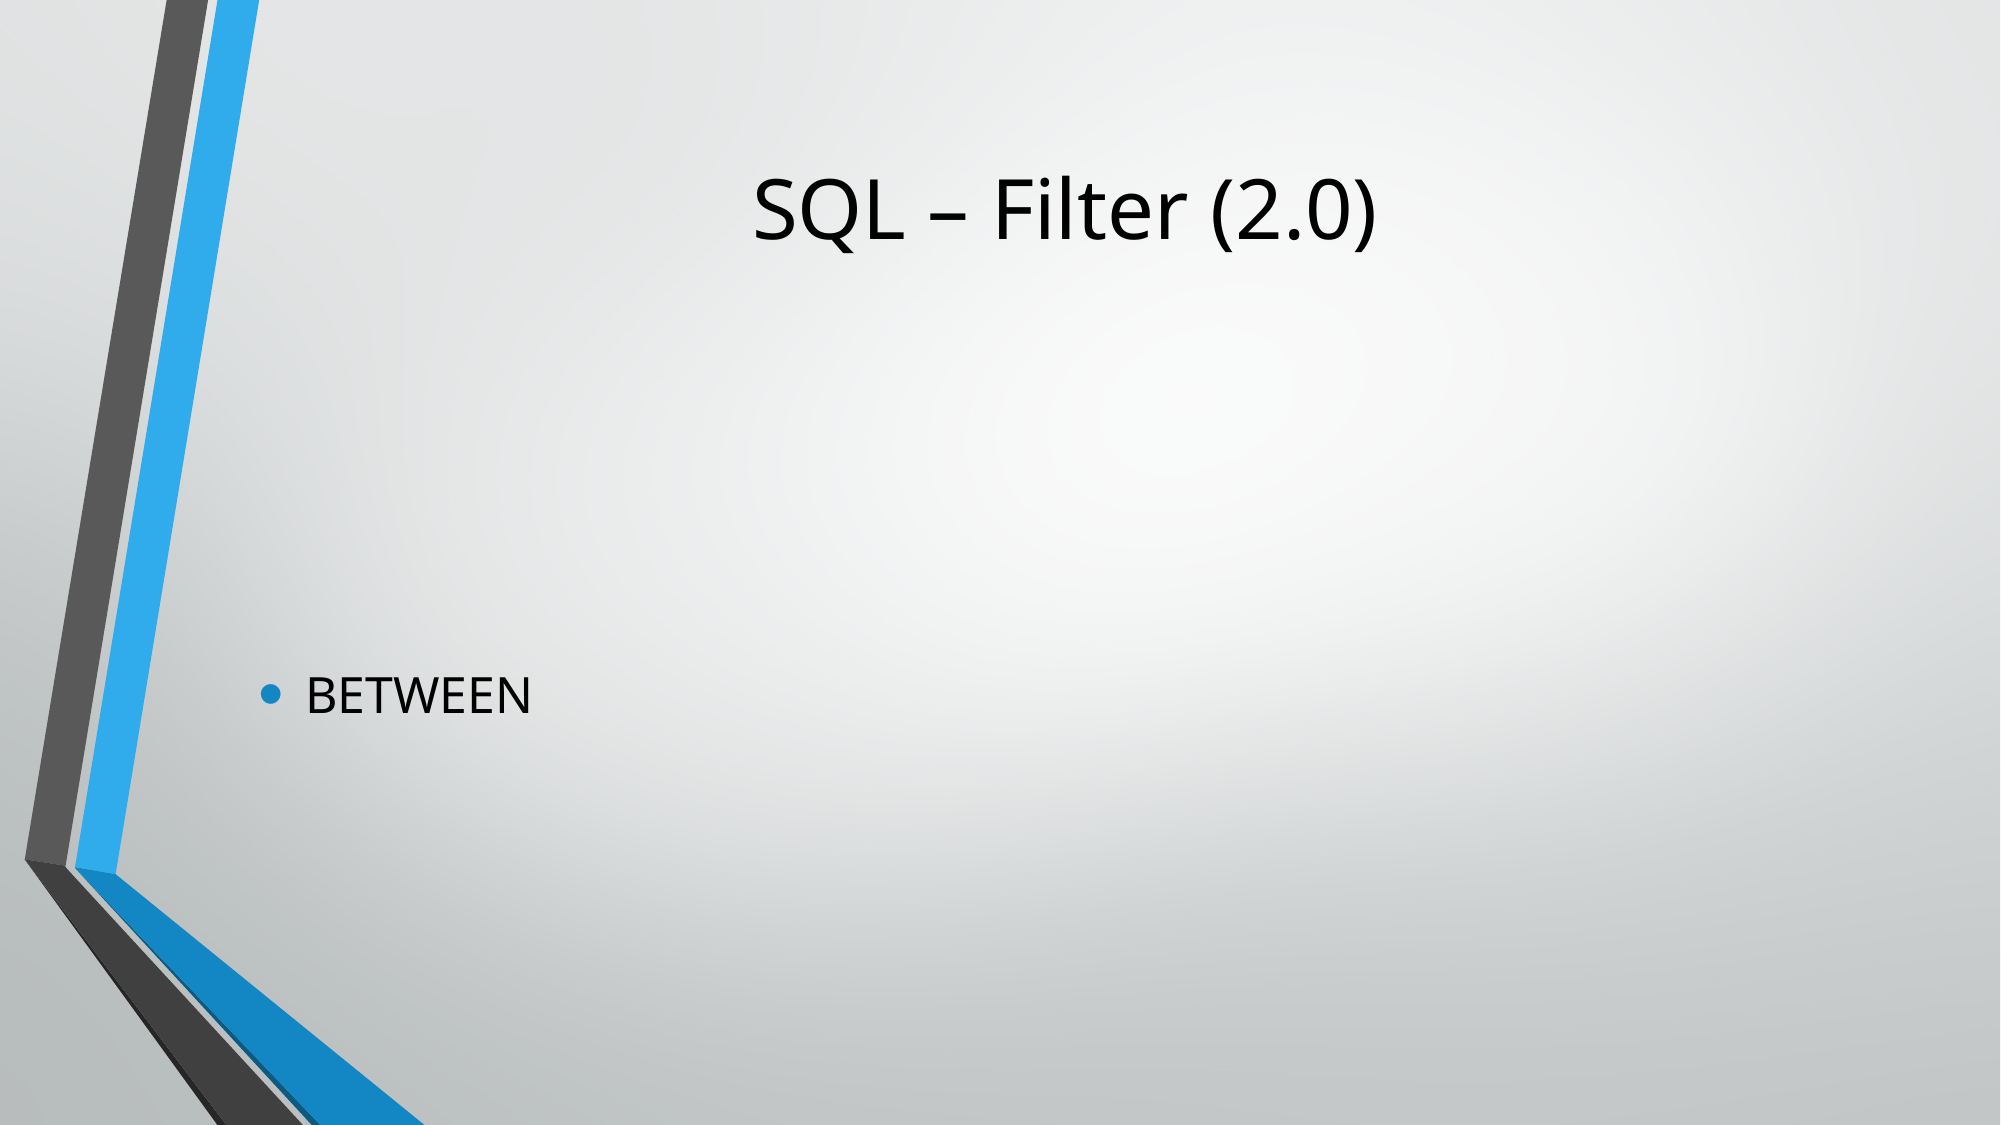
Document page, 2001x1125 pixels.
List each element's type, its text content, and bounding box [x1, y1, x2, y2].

title SQL – Filter (2.0) [243, 112, 1887, 400]
list BETWEEN [243, 437, 1887, 950]
